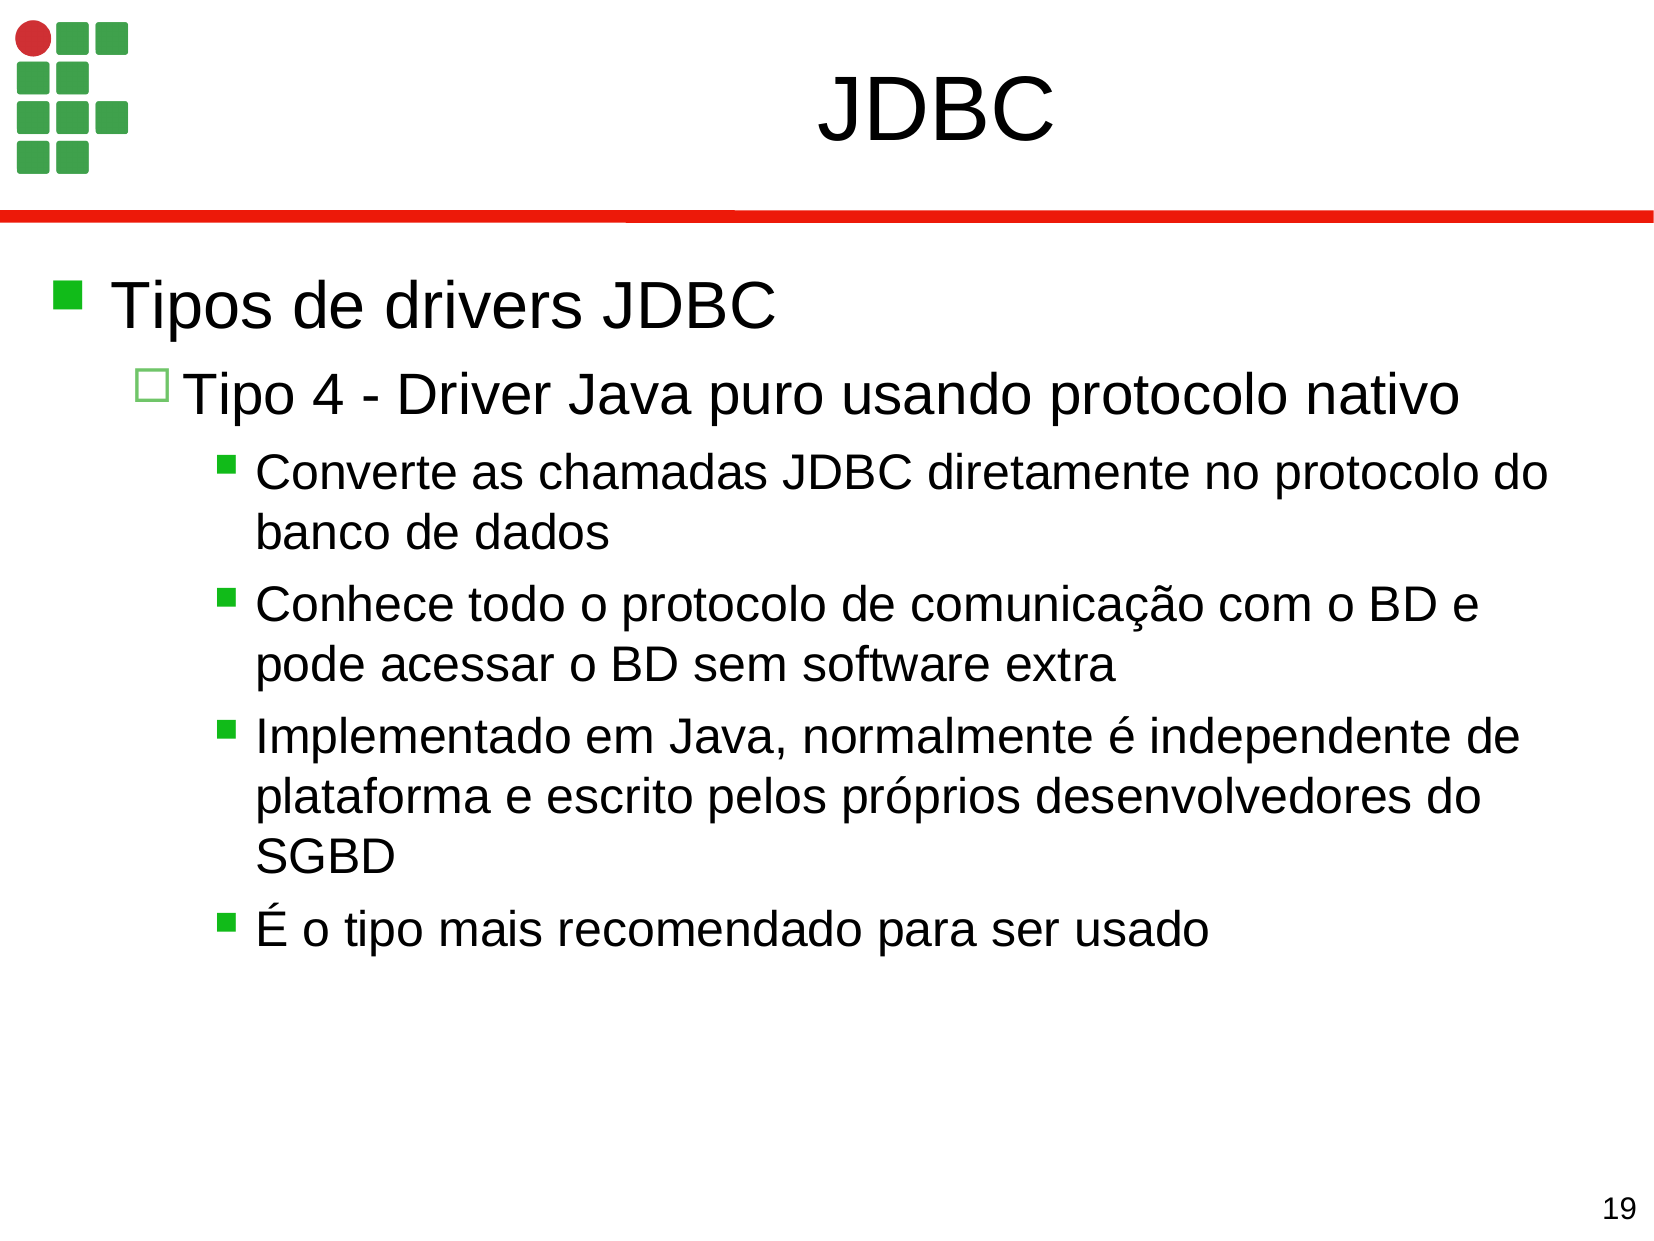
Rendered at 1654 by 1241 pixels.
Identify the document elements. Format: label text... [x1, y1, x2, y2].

picture [14, 16, 130, 178]
text_box Tipos de drivers JDBC Tipo 4 - Driver Java puro usando protocolo nativo Converte as chamadas JDBC diretamente no protocolo do banco de dados Conhece todo o protocolo de comunicação com o BD e pode acessar o BD sem software extra Implementado em Java, normalmente é independente de plataforma e escrito pelos próprios desenvolvedores do SGBD É o tipo mais recomendado para ser usado [32, 253, 1622, 1205]
text_box <number> [1185, 1179, 1654, 1220]
text_box JDBC [253, 0, 1622, 207]
